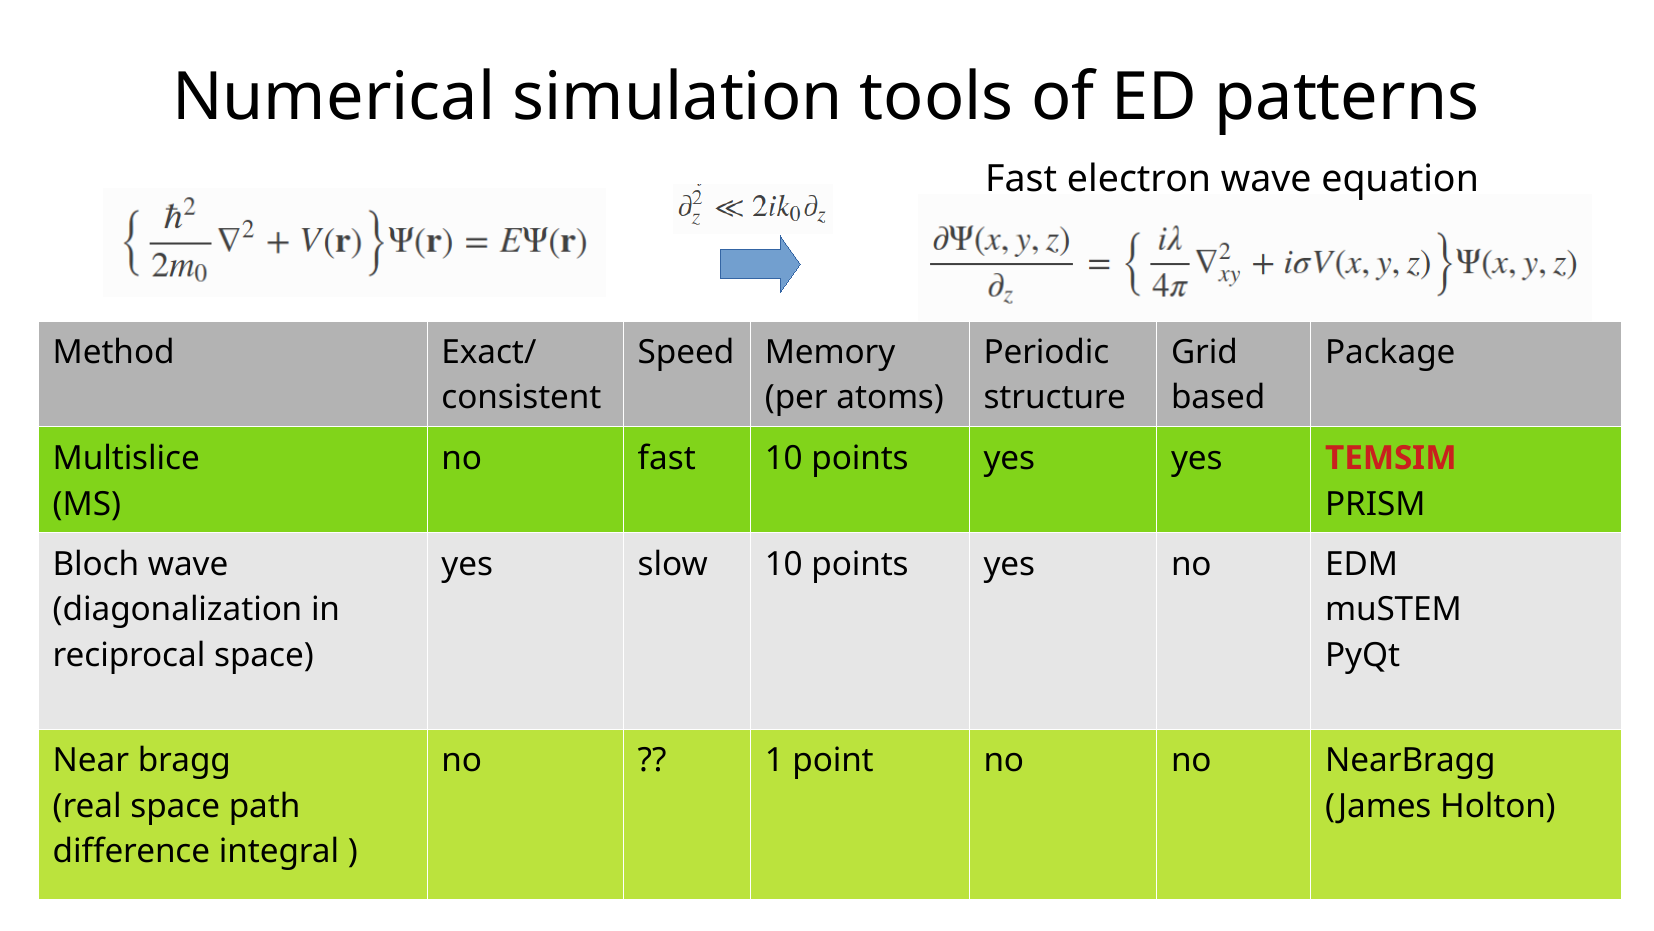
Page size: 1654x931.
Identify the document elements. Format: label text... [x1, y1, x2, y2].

table_cell fast [624, 427, 750, 532]
text_box [720, 235, 801, 293]
table_cell EDM muSTEM PyQt [1311, 533, 1621, 729]
table_cell yes [970, 533, 1156, 729]
table_cell no [428, 427, 623, 532]
table_cell no [1157, 533, 1310, 729]
table_cell no [970, 730, 1156, 899]
table_cell no [428, 730, 623, 899]
table_cell yes [970, 427, 1156, 532]
table_header Method [39, 322, 427, 426]
title Numerical simulation tools of ED patterns [0, 4, 1654, 184]
table_cell 10 points [751, 533, 969, 729]
table_header Periodic structure [970, 322, 1156, 426]
picture [673, 184, 833, 234]
table_cell no [1157, 730, 1310, 899]
table_cell 1 point [751, 730, 969, 899]
table_cell slow [624, 533, 750, 729]
table_header Exact/consistent [428, 322, 623, 426]
table_cell TEMSIM PRISM [1311, 427, 1621, 532]
table_header Grid based [1157, 322, 1310, 426]
picture [918, 194, 1592, 321]
table_header Package [1311, 322, 1621, 426]
table_cell yes [1157, 427, 1310, 532]
table_header Speed [624, 322, 750, 426]
table_cell Bloch wave (diagonalization in reciprocal space) [39, 533, 427, 729]
table_cell ?? [624, 730, 750, 899]
table_cell NearBragg (James Holton) [1311, 730, 1621, 899]
table_cell Multislice (MS) [39, 427, 427, 532]
table_cell Near bragg (real space path difference integral ) [39, 730, 427, 899]
table_header Memory (per atoms) [751, 322, 969, 426]
table_cell 10 points [751, 427, 969, 532]
table_cell yes [428, 533, 623, 729]
picture [103, 188, 606, 297]
title Fast electron wave equation [933, 147, 1542, 207]
